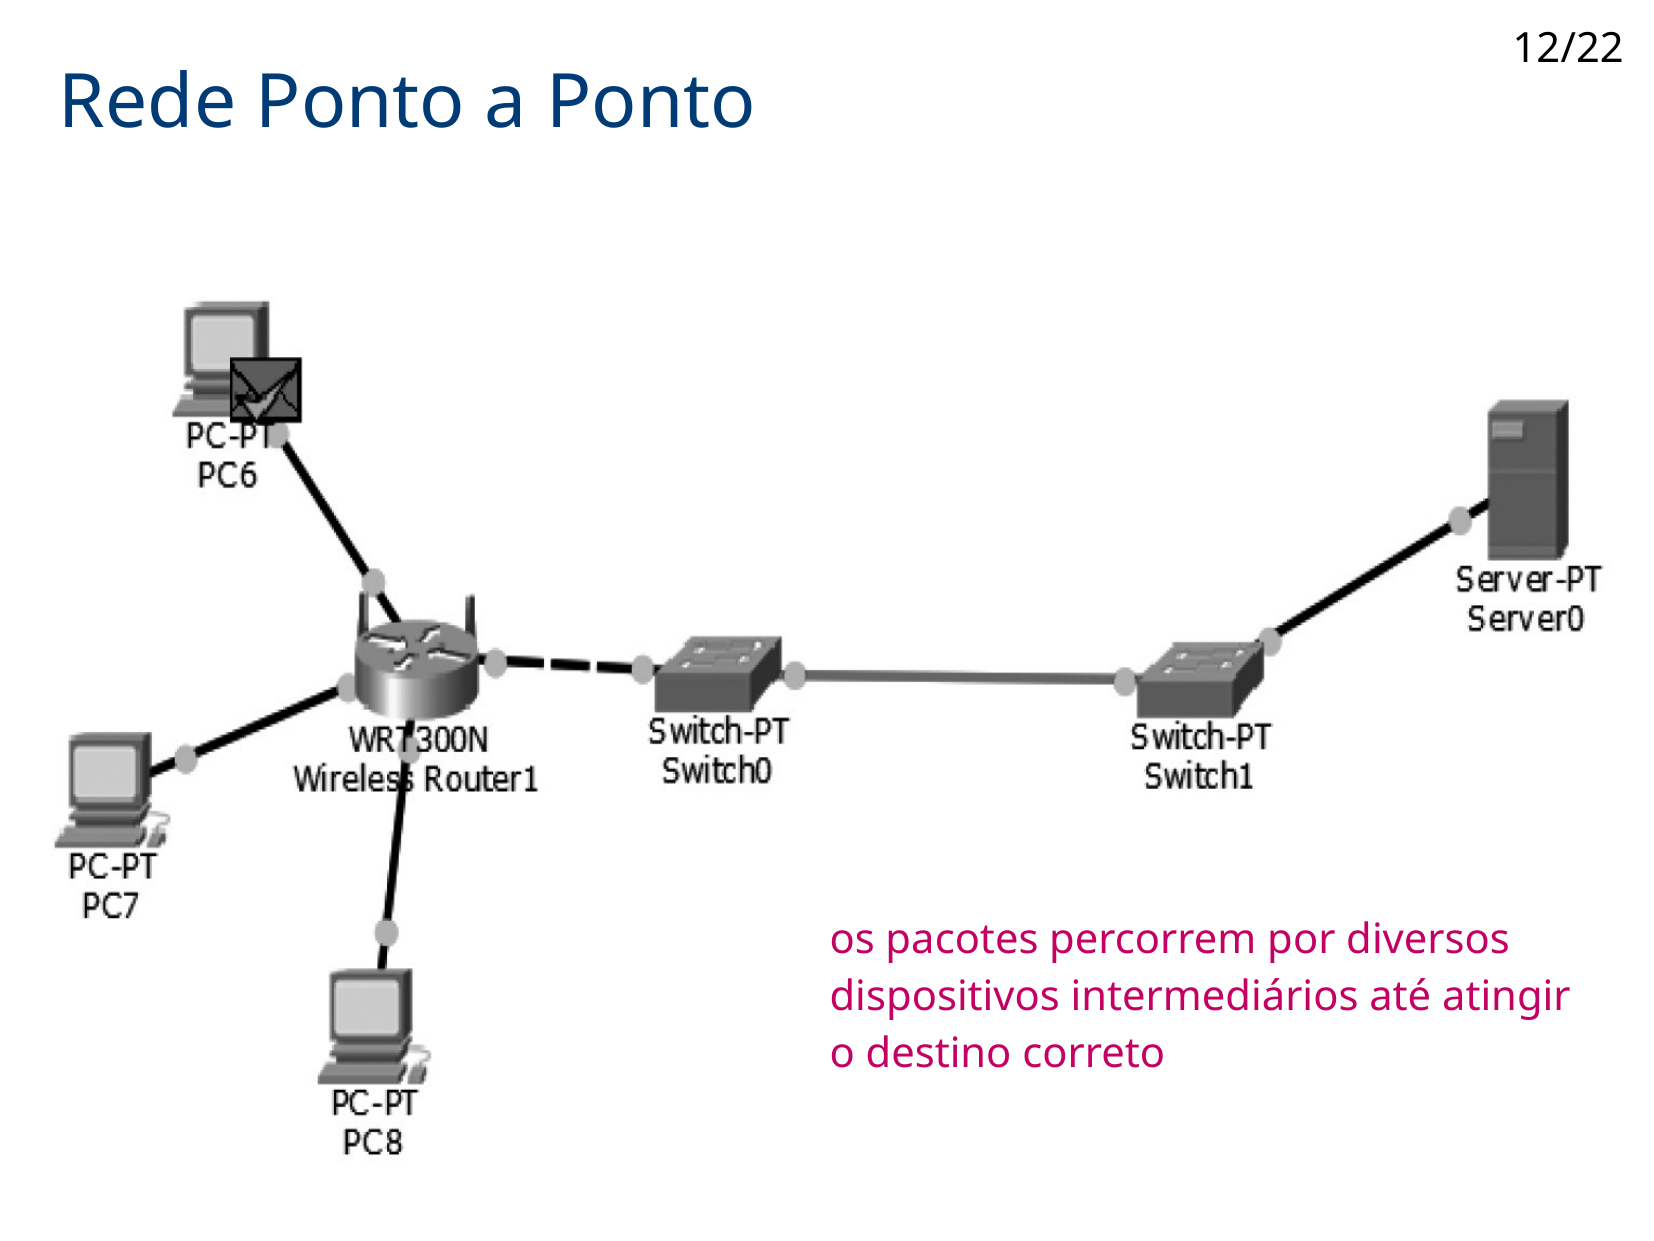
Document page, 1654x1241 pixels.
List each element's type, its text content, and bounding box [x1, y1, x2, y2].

text_box os pacotes percorrem por diversos dispositivos intermediários até atingir o destino correto [811, 898, 1625, 1211]
picture [34, 265, 1625, 1181]
title Rede Ponto a Ponto [59, 47, 1625, 166]
